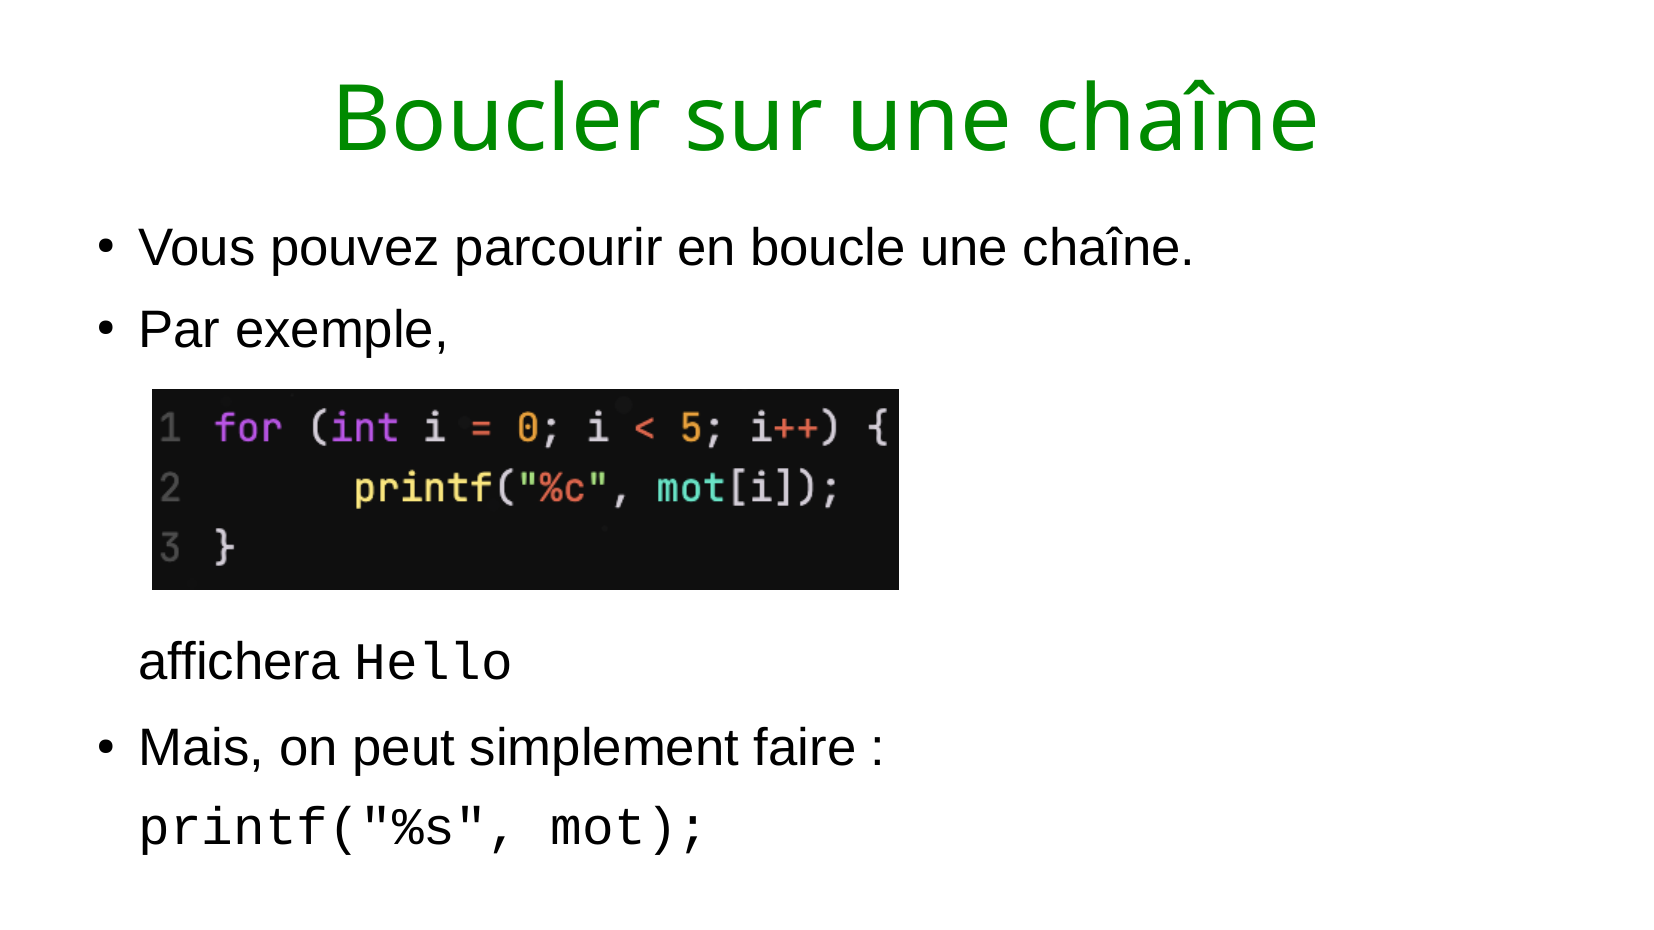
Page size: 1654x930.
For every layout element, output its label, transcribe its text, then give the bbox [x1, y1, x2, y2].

list Vous pouvez parcourir en boucle une chaîne. Par exemple, affichera Hello Mais, on peut simplement faire : printf("%s", mot); [82, 217, 1571, 863]
title Boucler sur une chaîne [82, 37, 1571, 193]
picture [152, 389, 899, 590]
